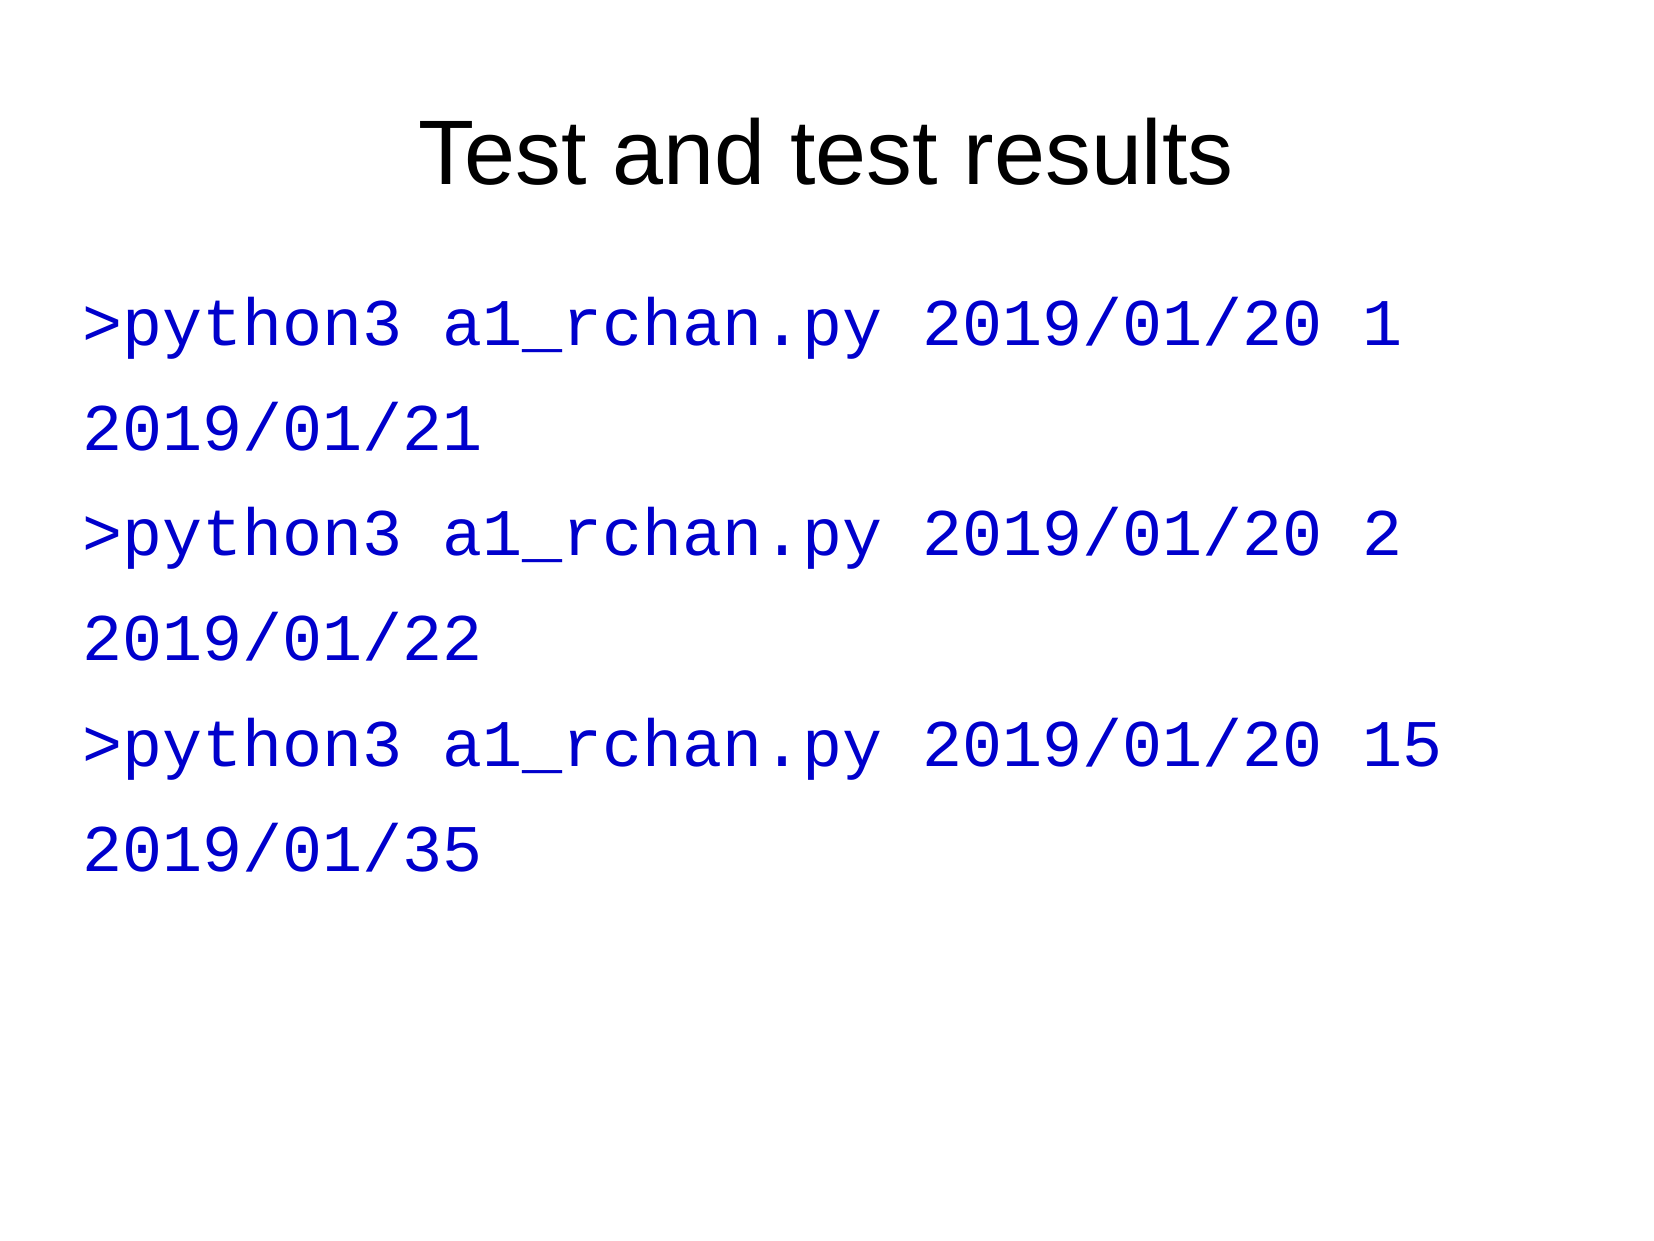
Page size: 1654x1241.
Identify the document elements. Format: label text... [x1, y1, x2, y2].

title Test and test results [82, 49, 1571, 257]
list >python3 a1_rchan.py 2019/01/20 1 2019/01/21 >python3 a1_rchan.py 2019/01/20 2 2019/01/22 >python3 a1_rchan.py 2019/01/20 15 2019/01/35 [82, 290, 1571, 1010]
